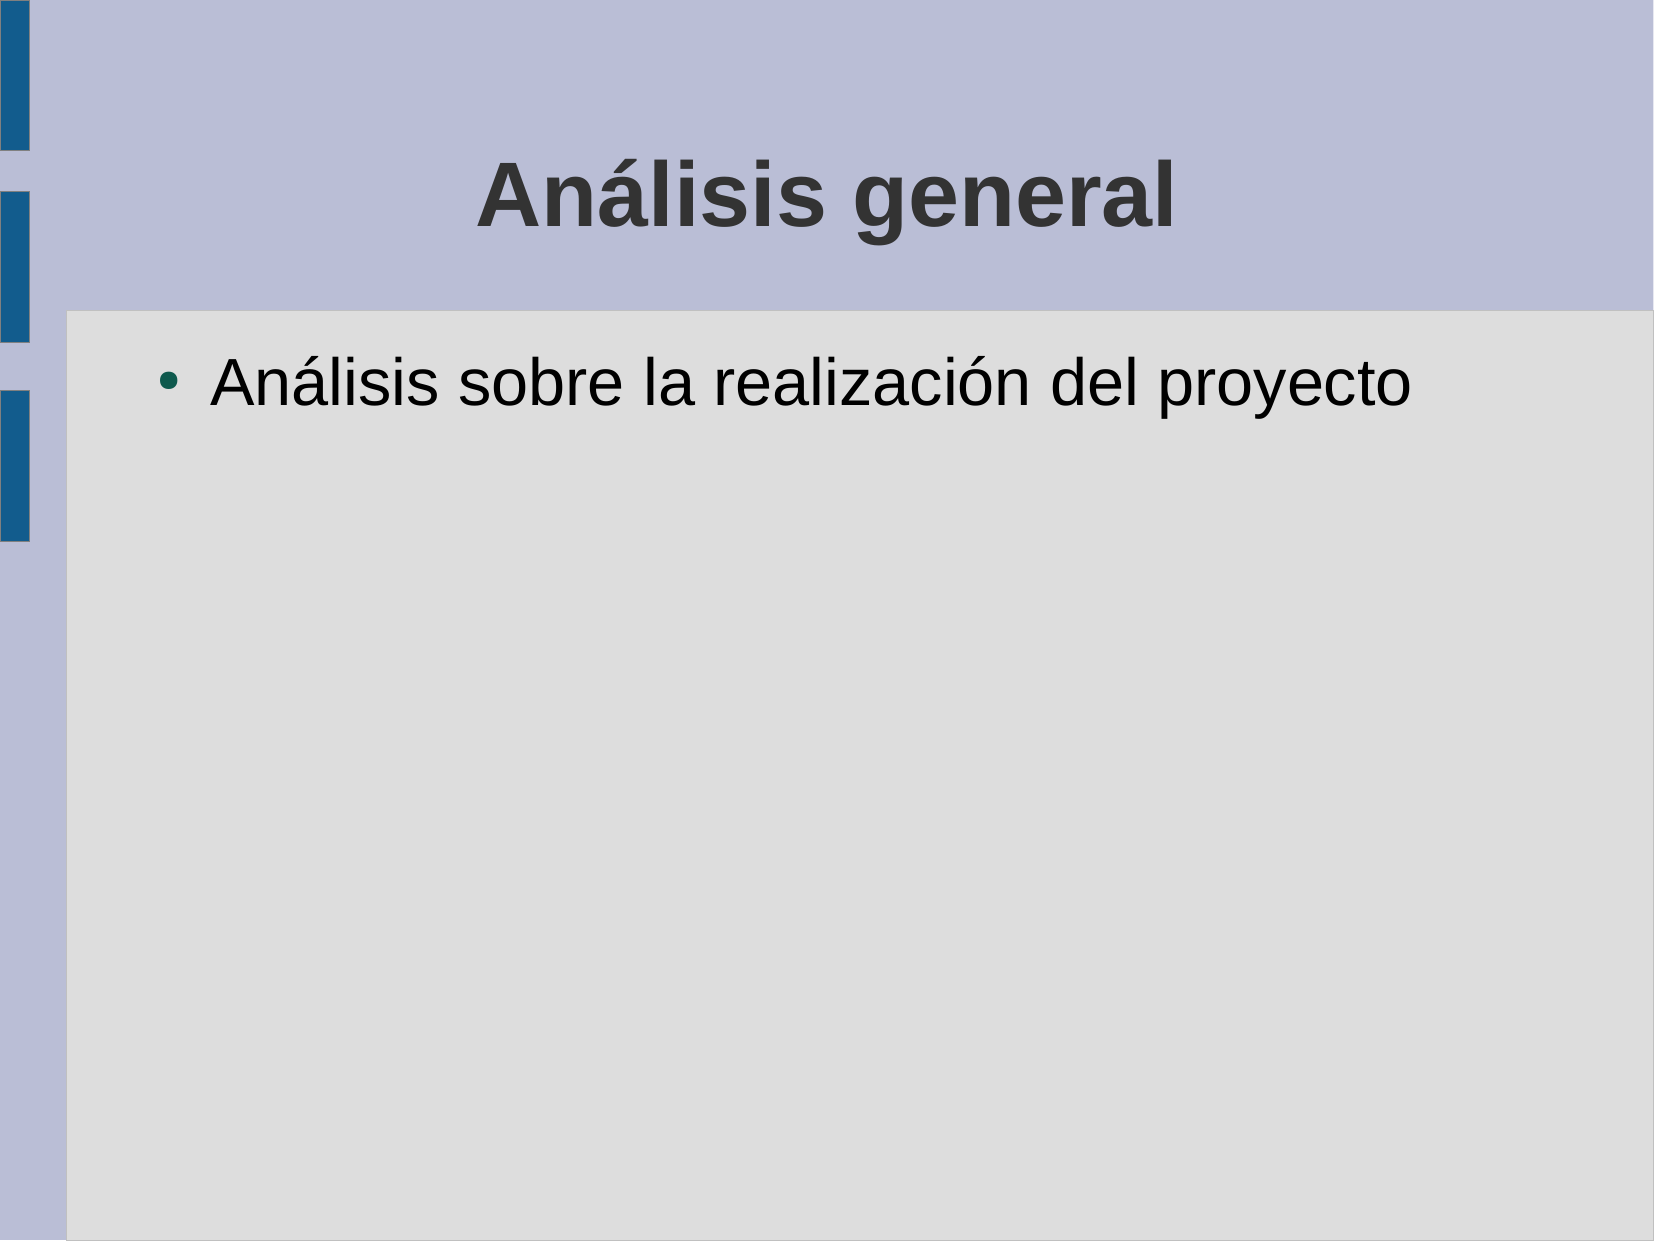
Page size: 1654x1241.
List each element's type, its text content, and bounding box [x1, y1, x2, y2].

title Análisis general [121, 91, 1534, 299]
list Análisis sobre la realización del proyecto [121, 344, 1534, 1127]
